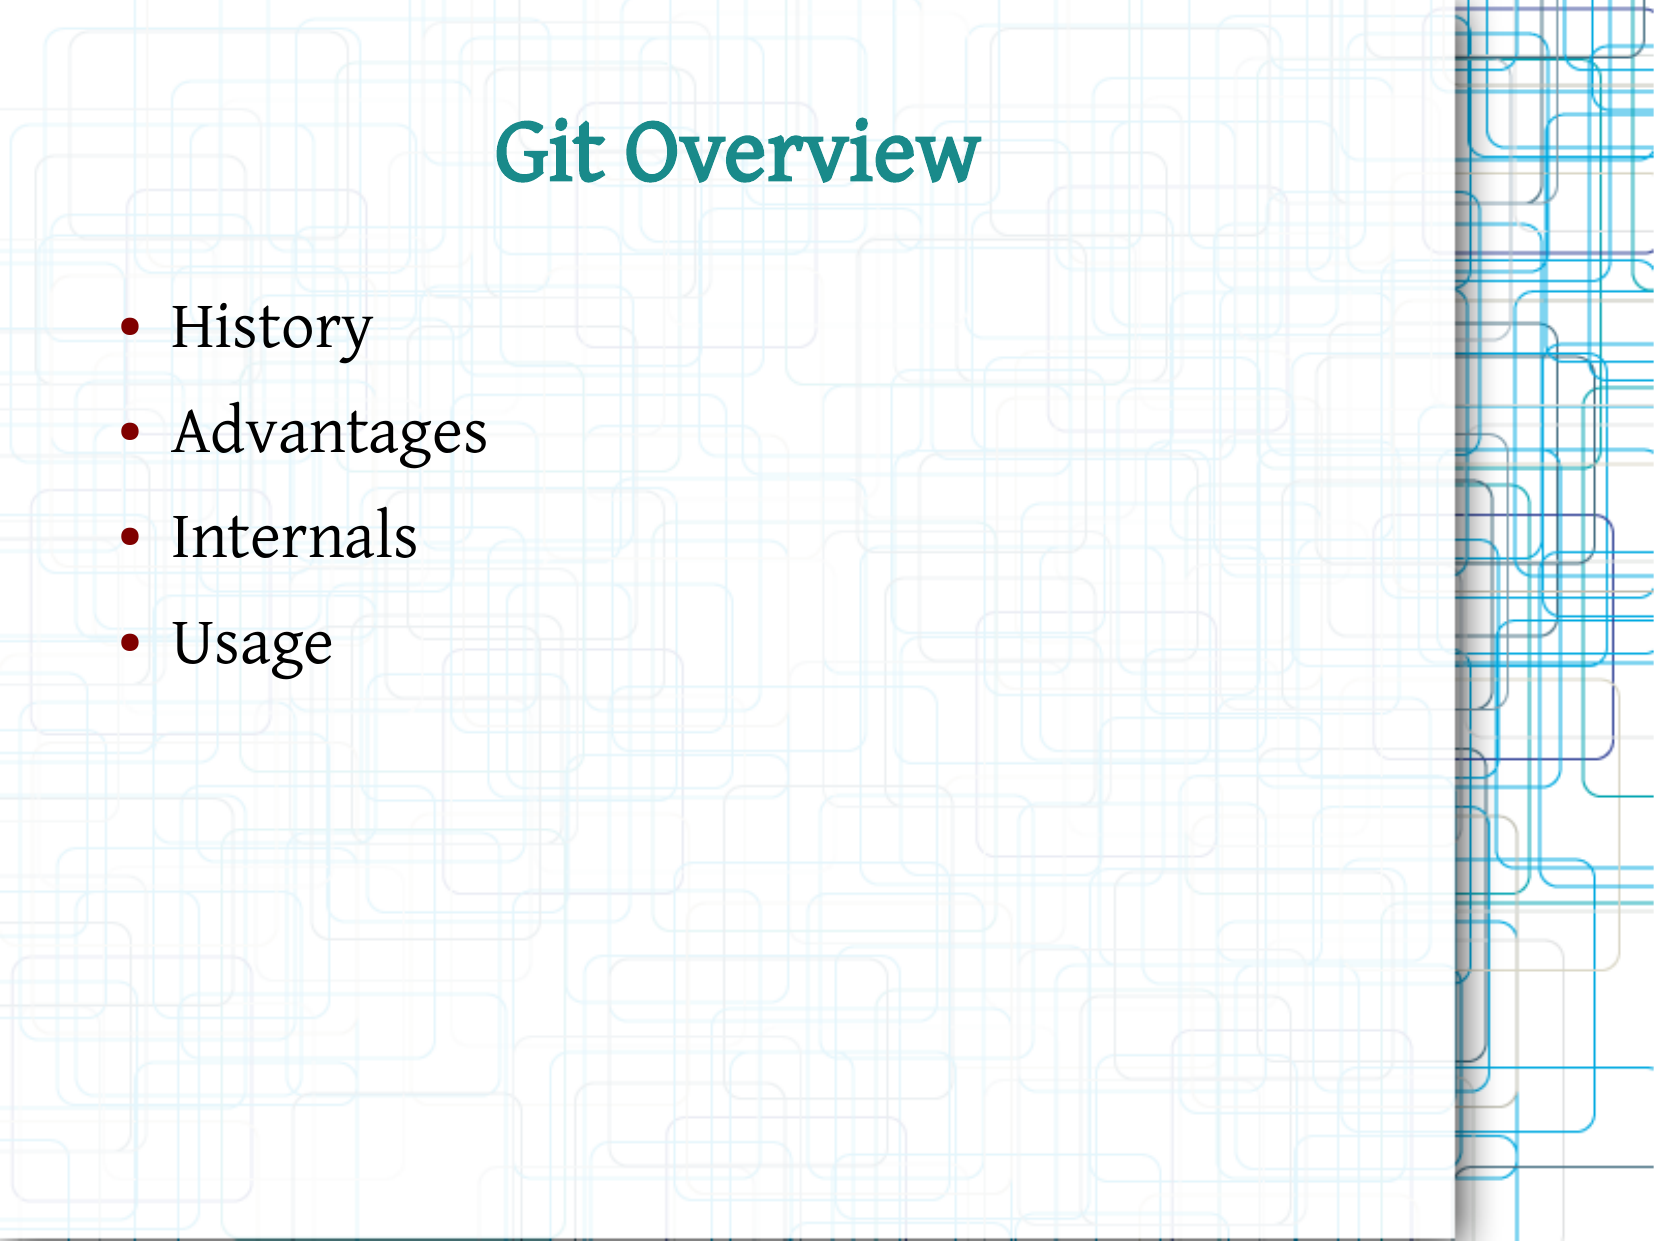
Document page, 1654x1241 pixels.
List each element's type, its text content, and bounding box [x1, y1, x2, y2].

title Git Overview [59, 49, 1418, 257]
list History Advantages Internals Usage [82, 290, 1418, 1241]
picture [0, 0, 1654, 1241]
